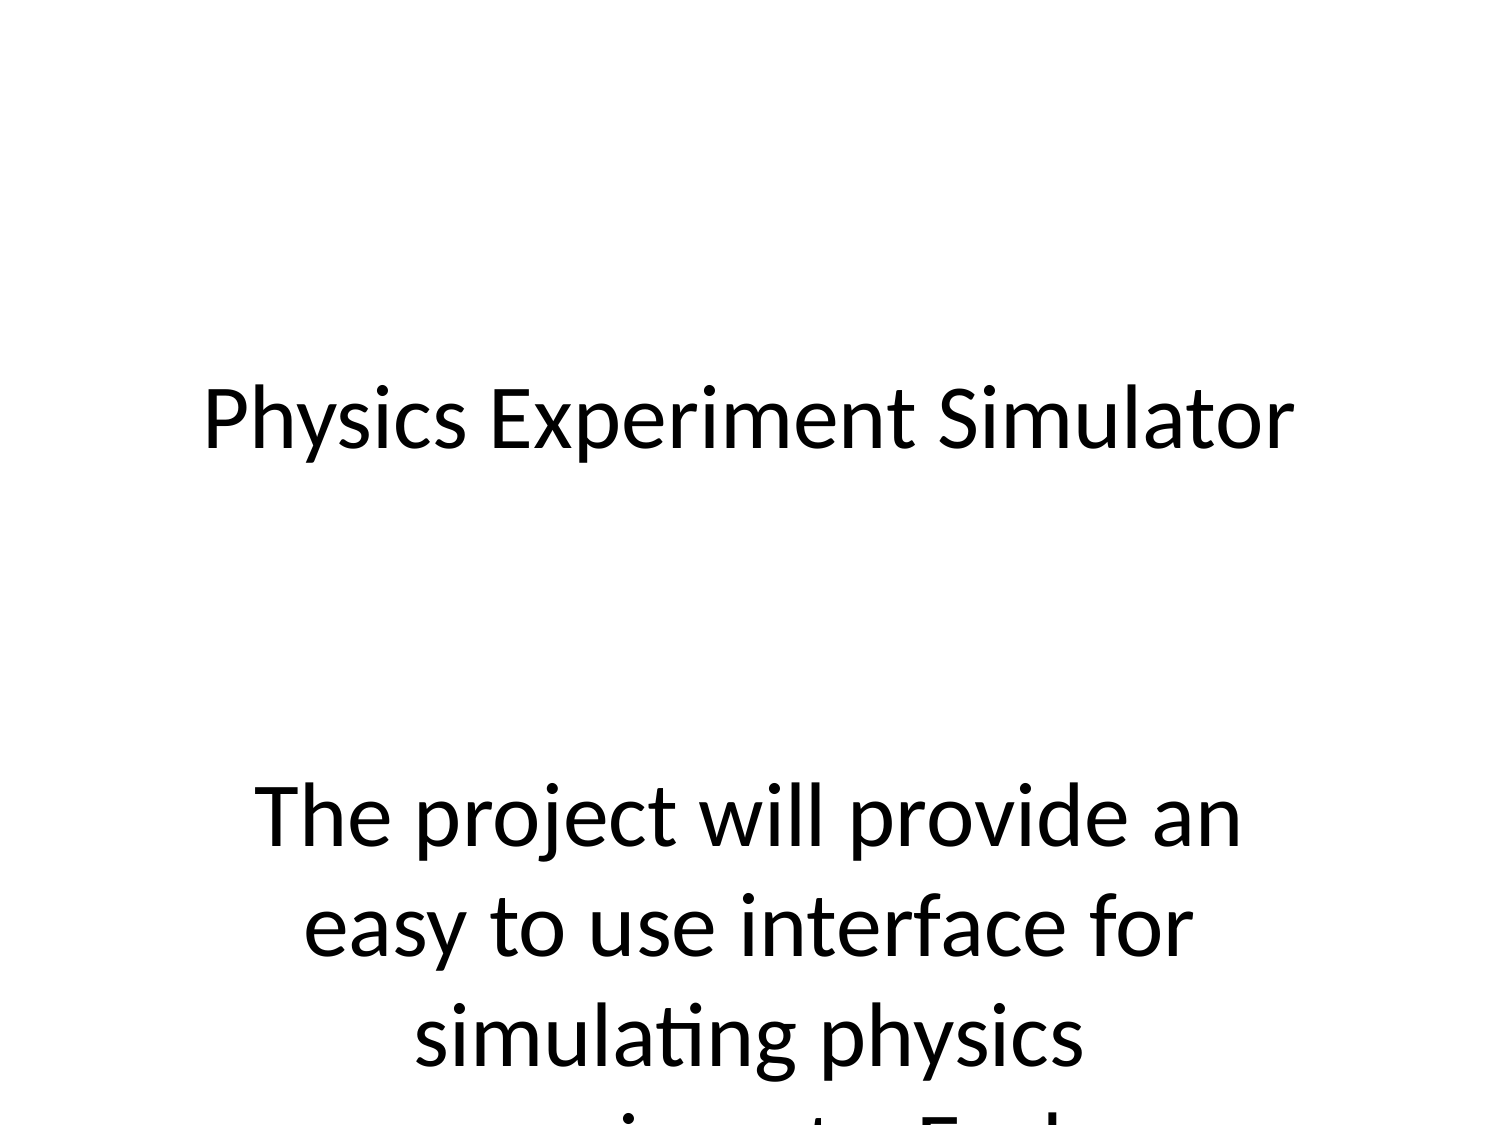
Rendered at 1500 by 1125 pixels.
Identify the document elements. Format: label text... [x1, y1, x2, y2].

subtitle The project will provide an easy to use interface for simulating physics experiments. Each experiment will be stored in its specific file, such that it will be easier to add/remove/edit experiments. [225, 637, 1275, 925]
title Physics Experiment Simulator [112, 349, 1388, 591]
